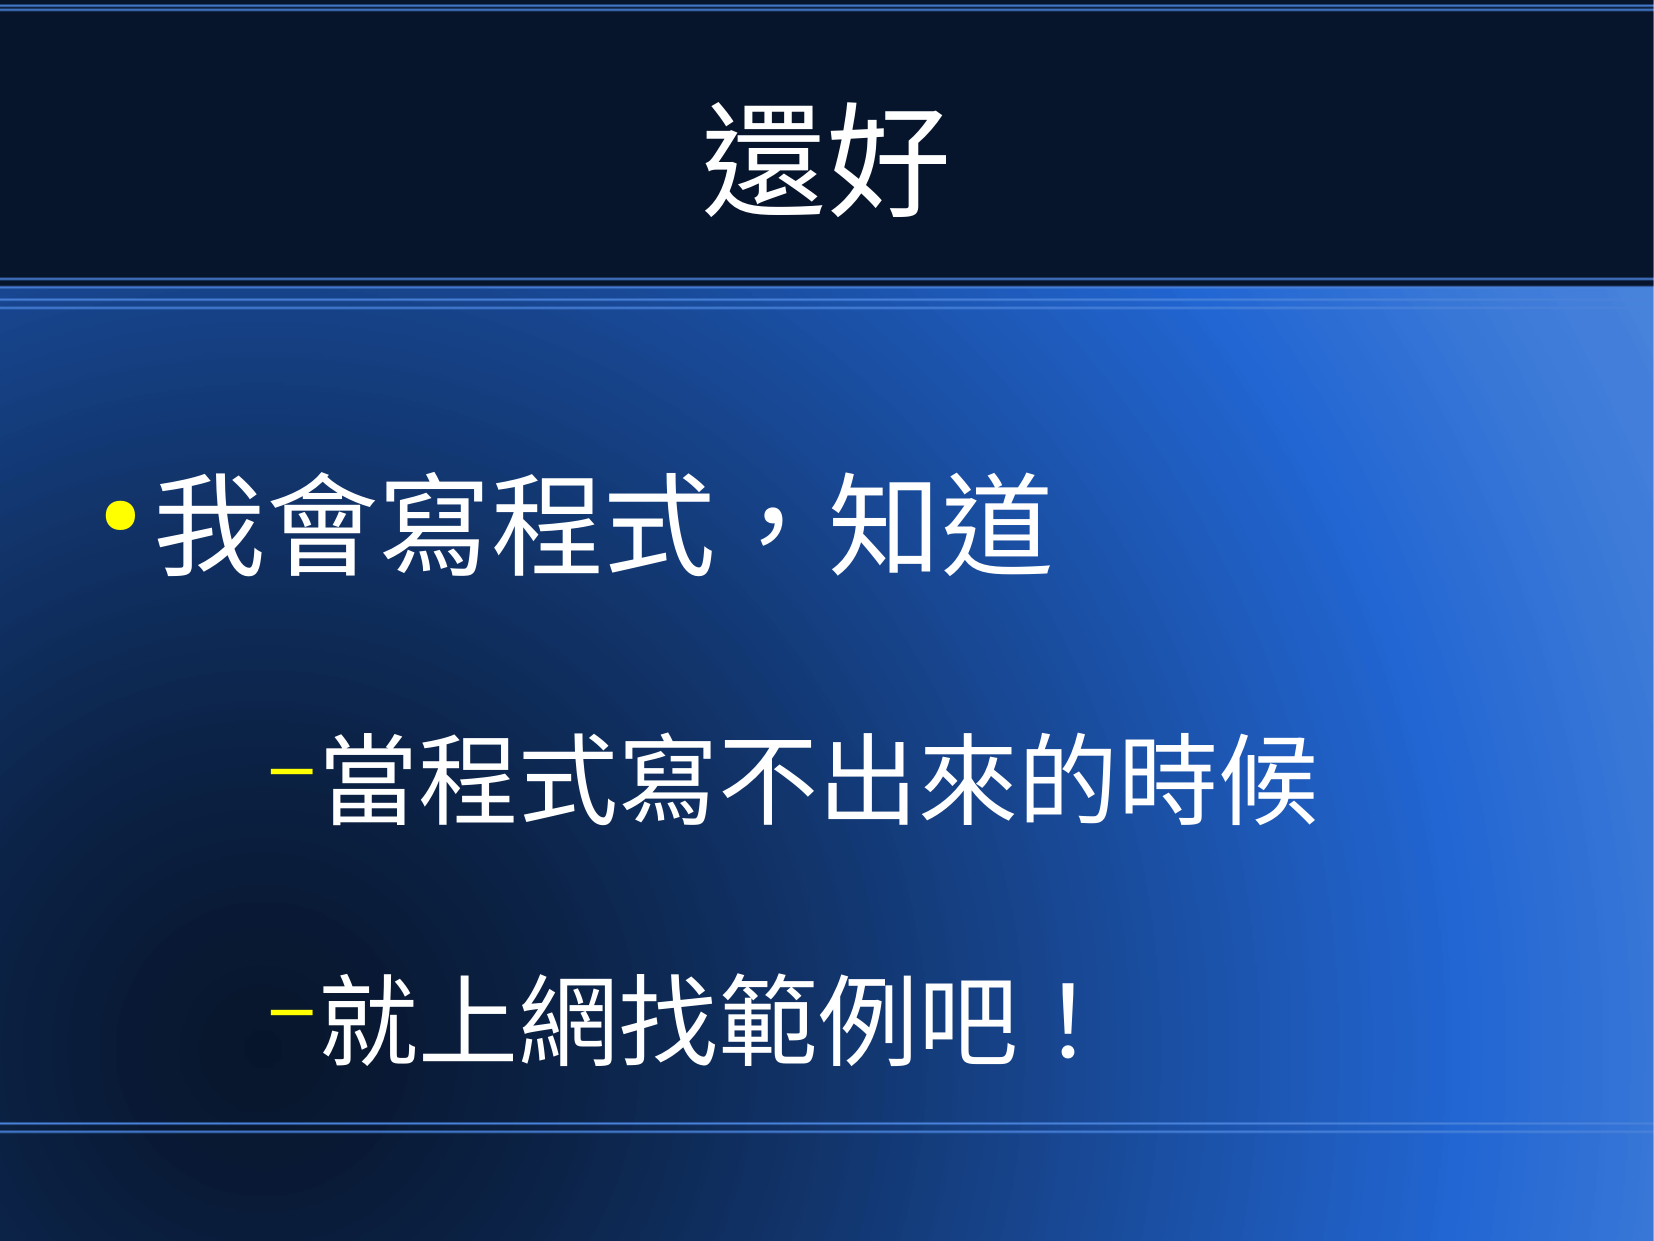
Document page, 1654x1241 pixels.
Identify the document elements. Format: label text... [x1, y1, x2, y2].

title 還好 [82, 49, 1571, 257]
list 我會寫程式，知道 當程式寫不出來的時候 就上網找範例吧！ [82, 355, 1571, 1241]
picture [0, 0, 1654, 1241]
